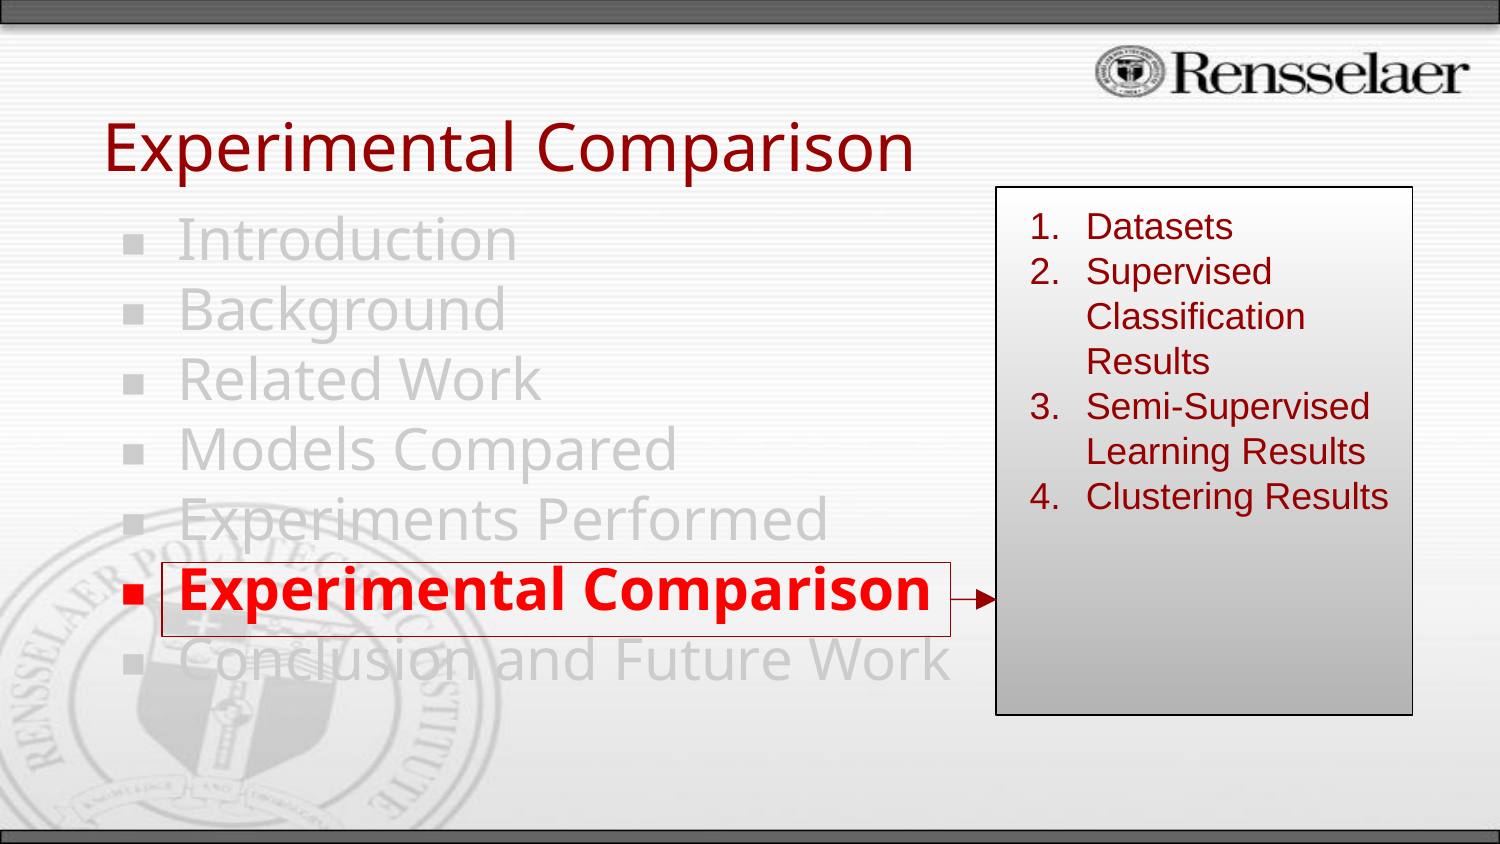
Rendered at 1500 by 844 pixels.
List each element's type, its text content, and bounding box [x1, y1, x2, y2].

list Introduction Background Related Work Models Compared Experiments Performed Experimental Comparison Conclusion and Future Work [87, 187, 1369, 769]
title Experimental Comparison [87, 102, 1413, 187]
picture [0, 0, 1500, 844]
text_box Datasets Supervised Classification Results Semi-Supervised Learning Results Clustering Results [995, 187, 1413, 716]
list Introduction Background Related Work Models Compared Experiments Performed Experimental Comparison Conclusion and Future Work [163, 563, 950, 636]
